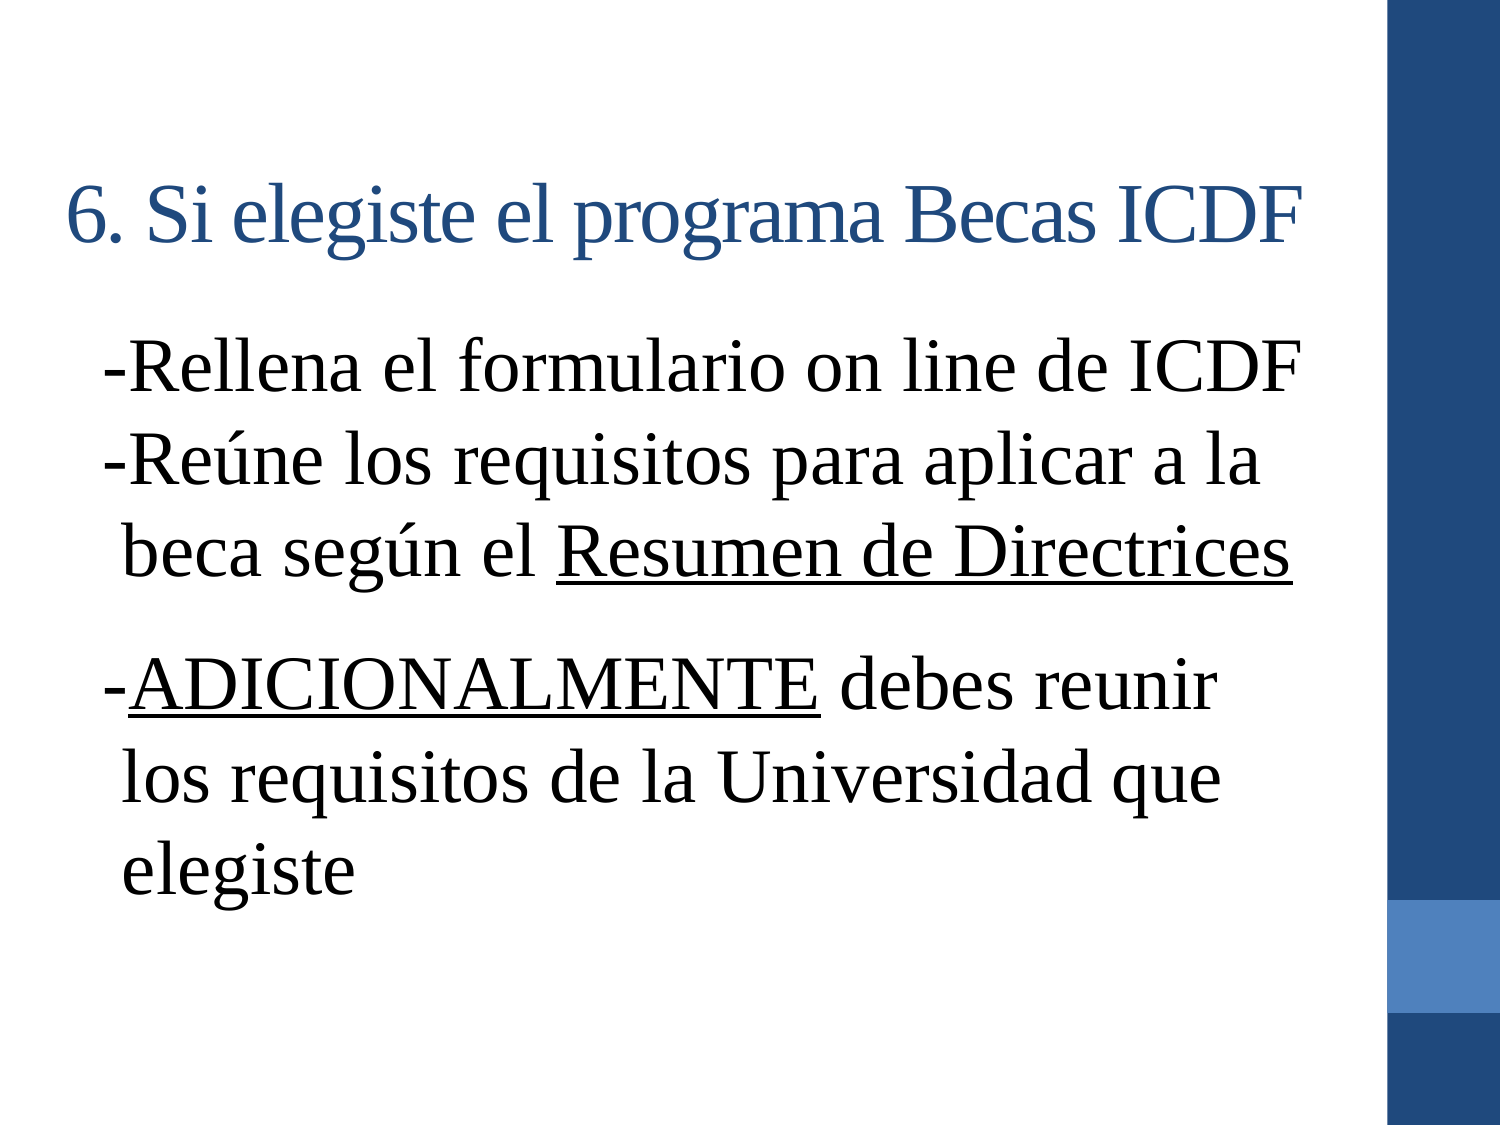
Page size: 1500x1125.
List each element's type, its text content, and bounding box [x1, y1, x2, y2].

list -Rellena el formulario on line de ICDF -Reúne los requisitos para aplicar a la beca según el Resumen de Directrices -ADICIONALMENTE debes reunir los requisitos de la Universidad que elegiste [87, 324, 1326, 963]
title 6. Si elegiste el programa Becas ICDF [50, 149, 1463, 225]
